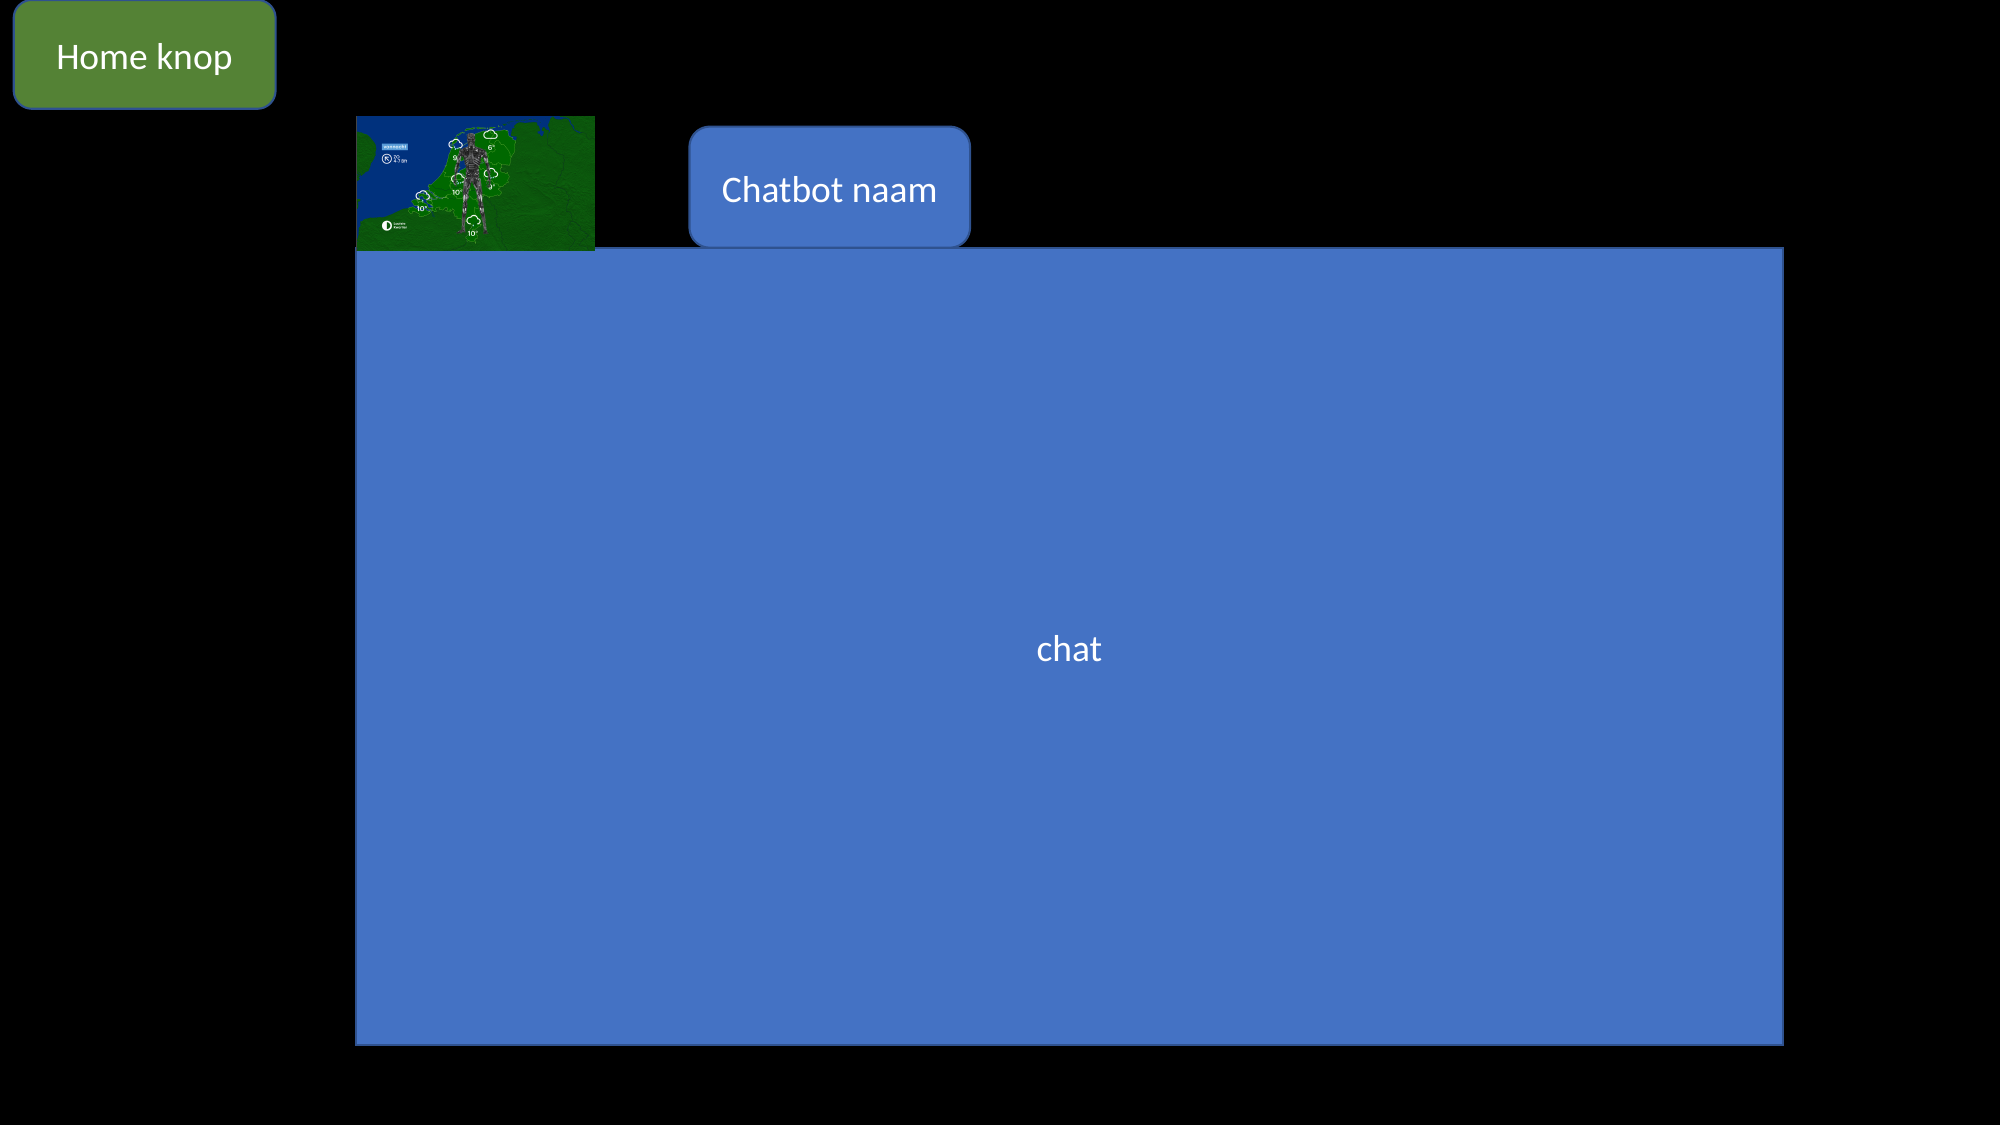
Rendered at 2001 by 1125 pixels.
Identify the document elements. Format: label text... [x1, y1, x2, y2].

text_box Home knop [13, 0, 276, 109]
text_box chat [356, 248, 1783, 1045]
picture [356, 116, 595, 251]
text_box [0, 0, 2000, 1125]
text_box Chatbot naam [689, 126, 971, 248]
